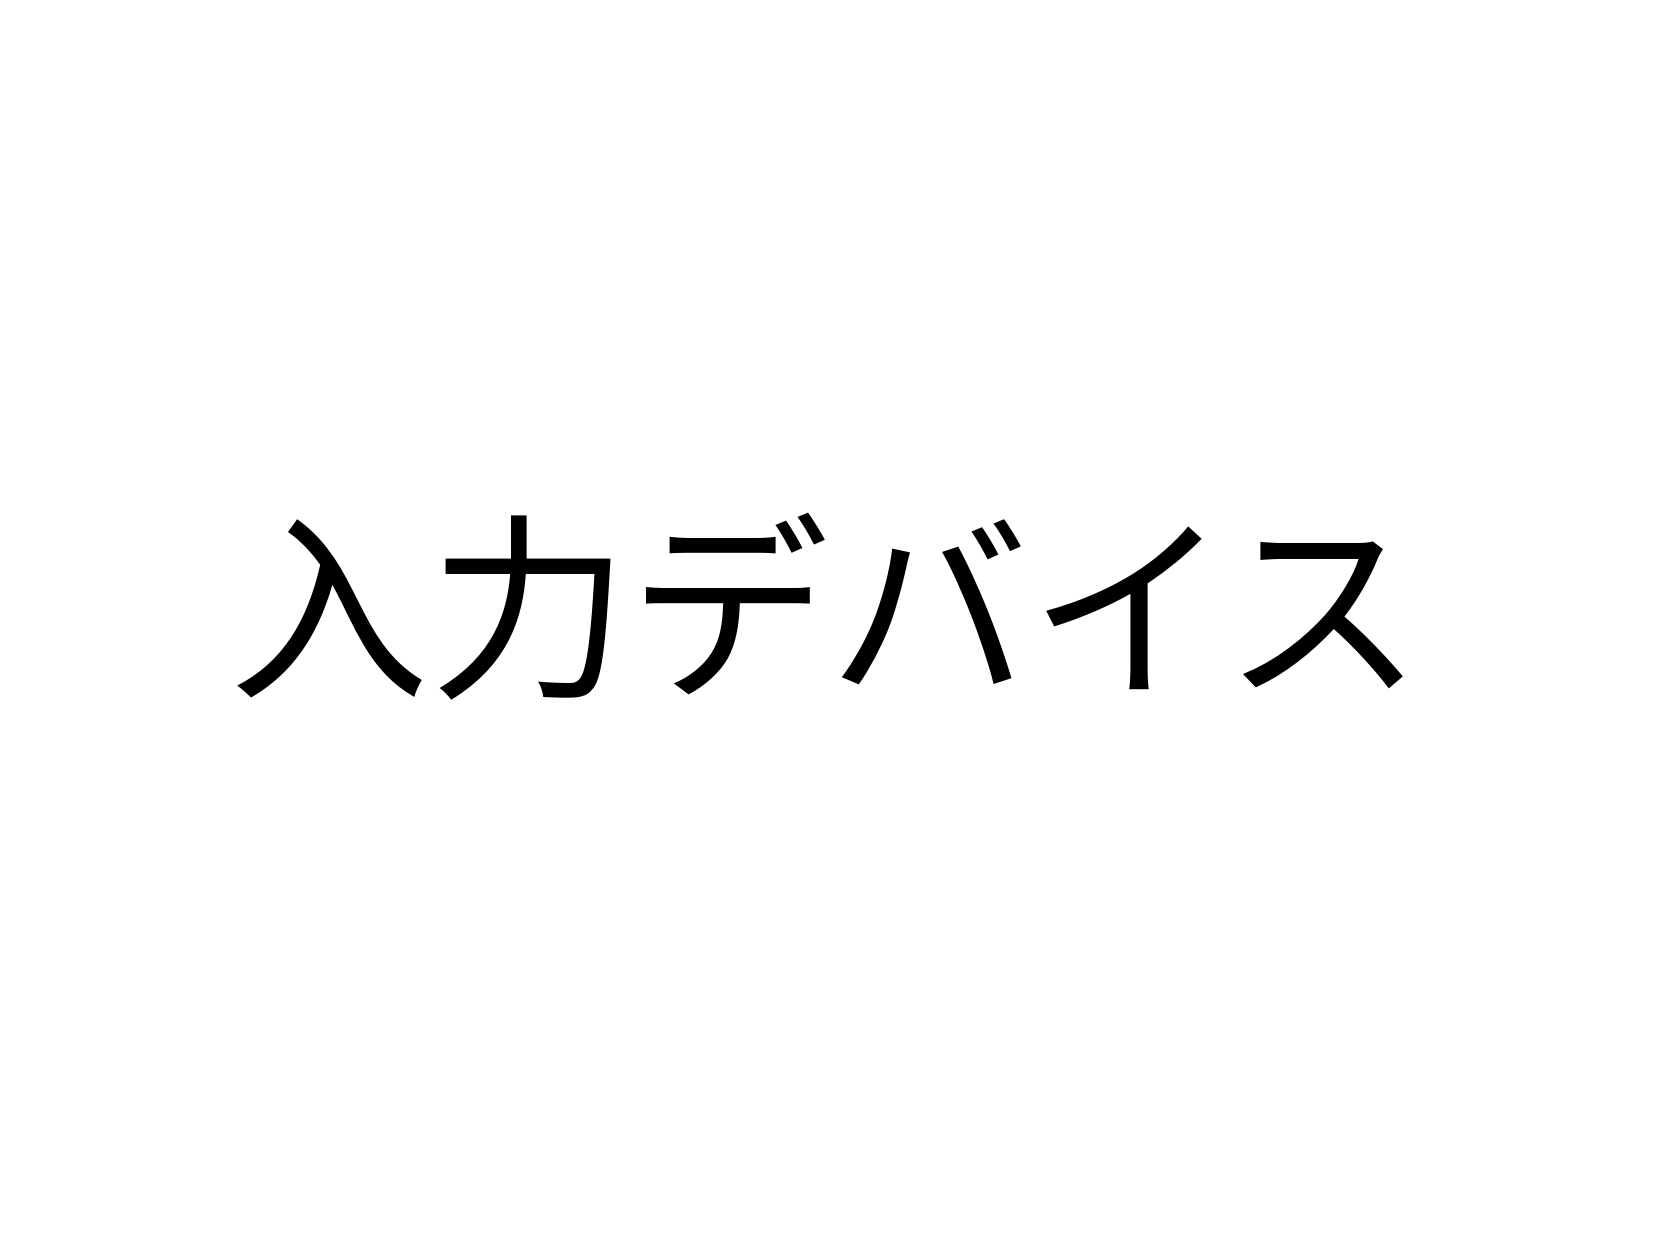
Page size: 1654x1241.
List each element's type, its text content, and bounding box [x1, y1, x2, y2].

subtitle 入力デバイス [82, 92, 1571, 1137]
